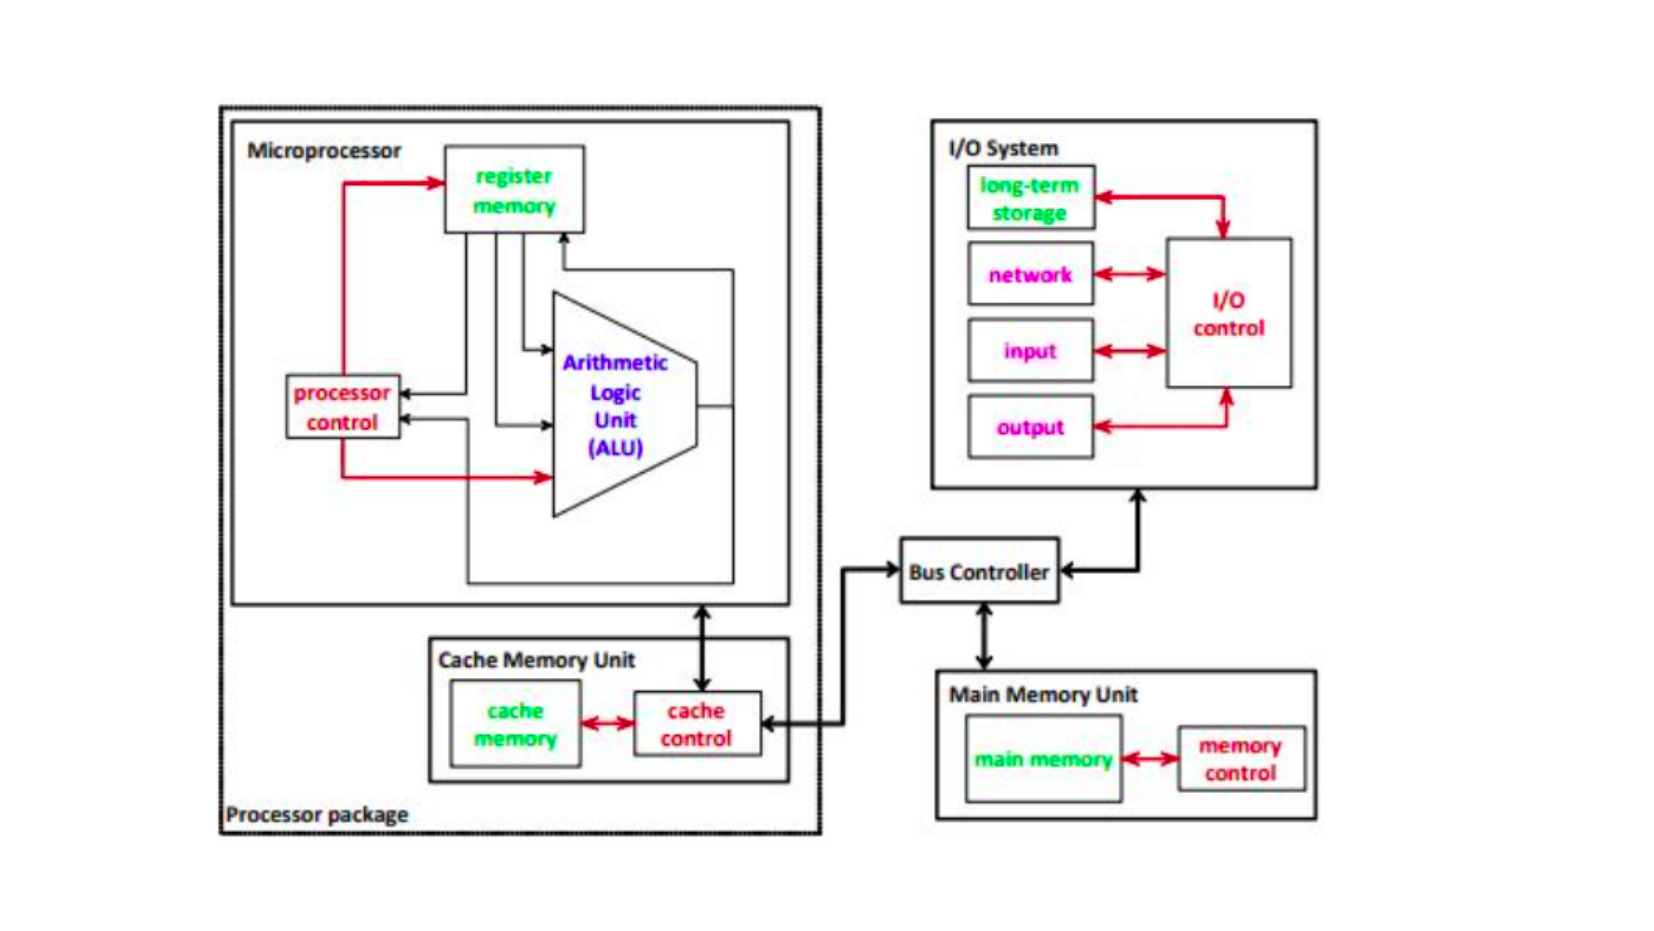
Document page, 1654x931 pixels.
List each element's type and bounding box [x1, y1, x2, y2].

picture [92, 45, 1432, 871]
